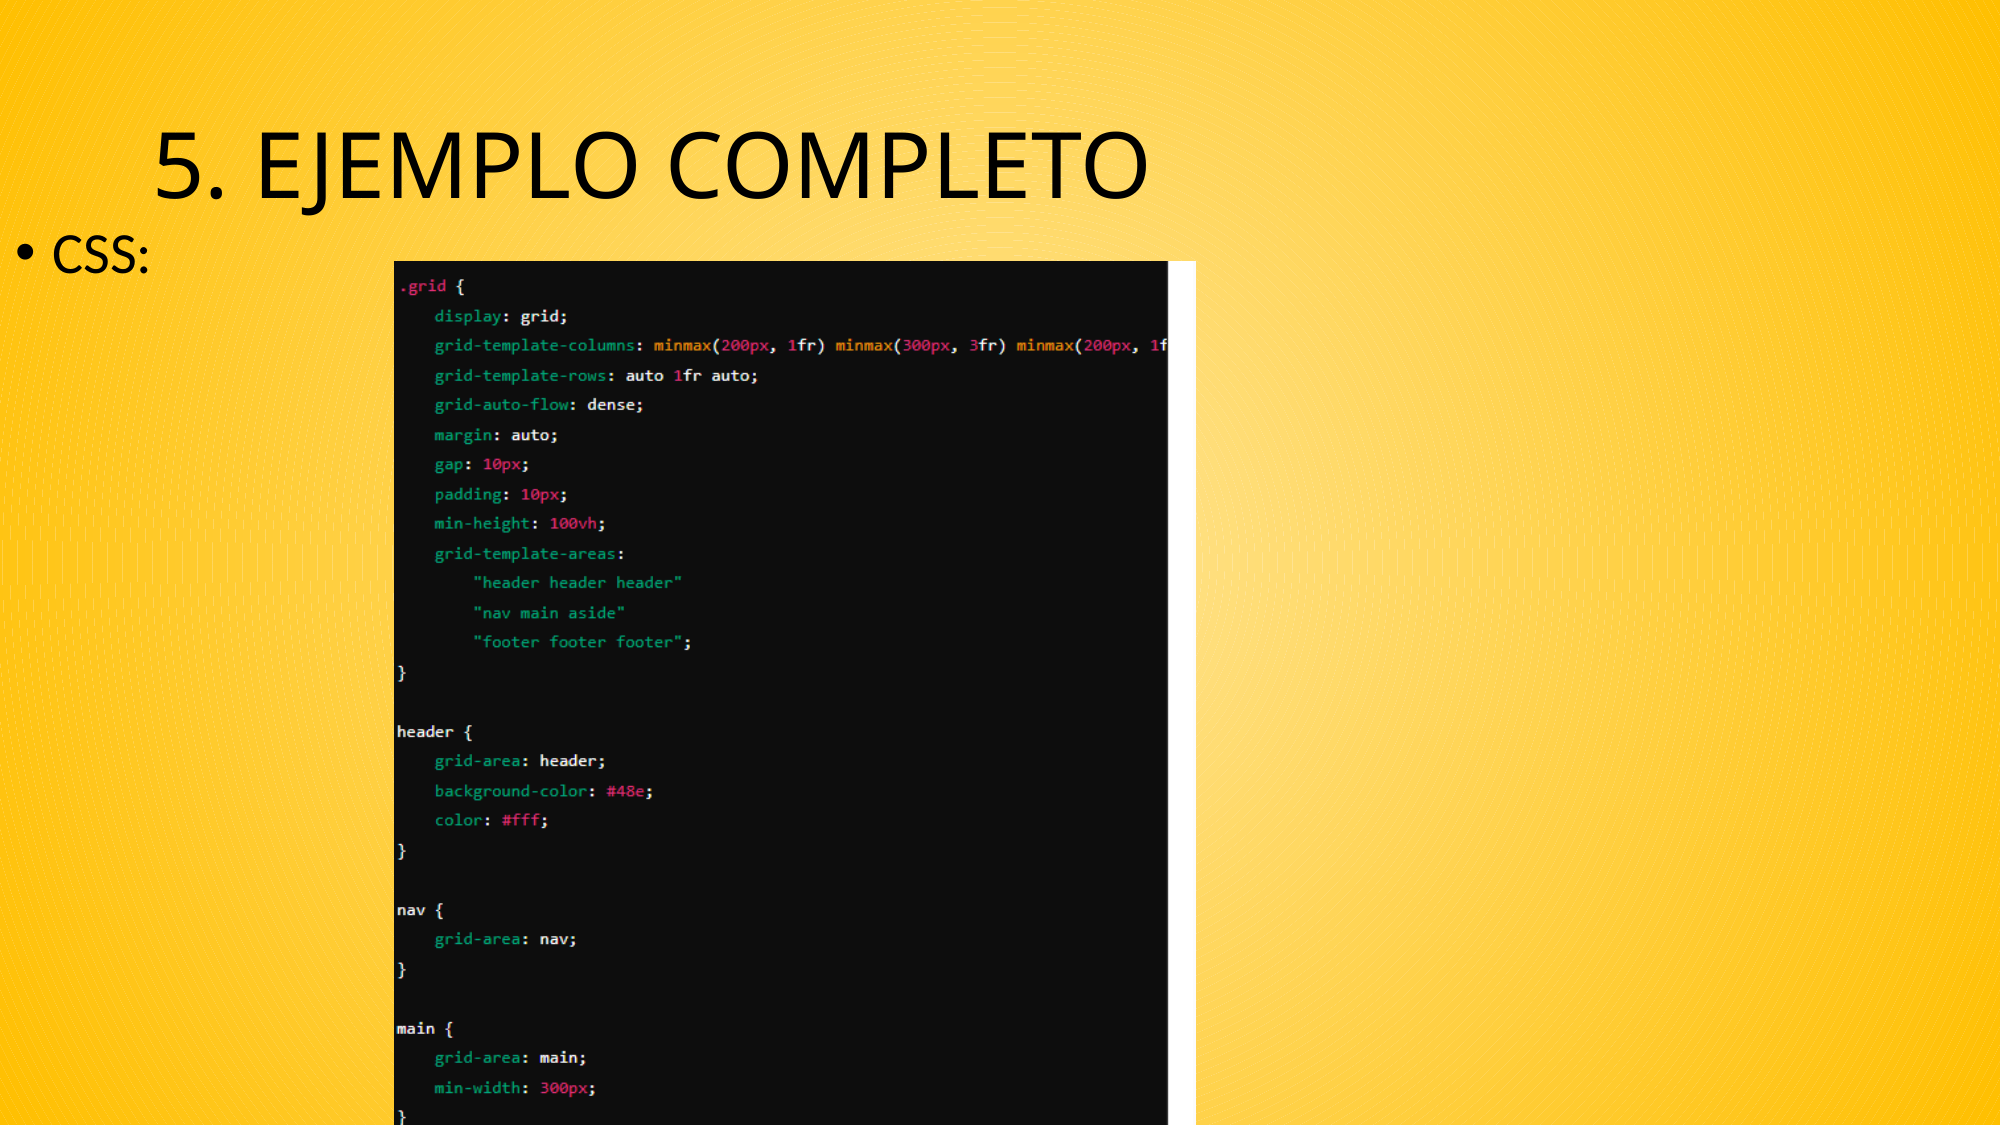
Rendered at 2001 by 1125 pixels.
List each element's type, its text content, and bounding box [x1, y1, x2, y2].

list CSS: [0, 215, 2000, 1125]
title 5. EJEMPLO COMPLETO [137, 59, 1863, 215]
picture [394, 261, 1196, 1125]
